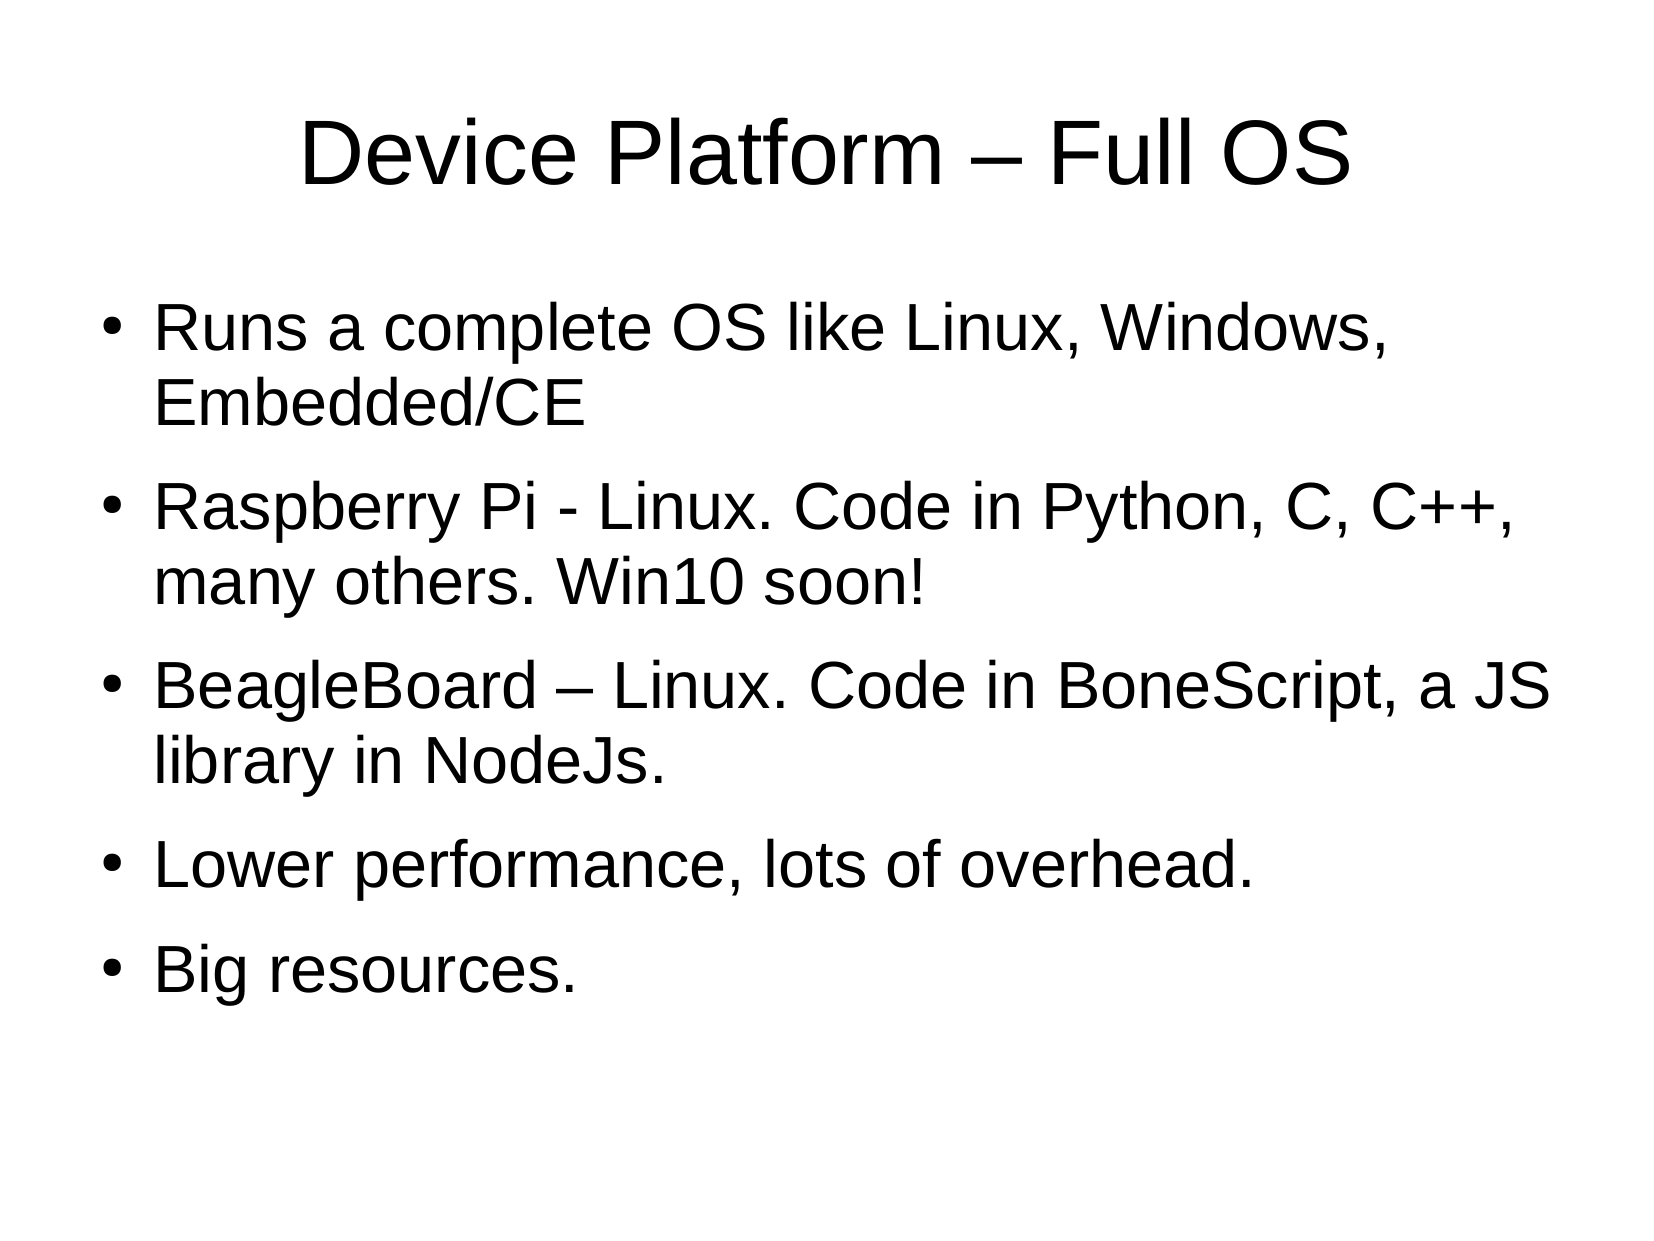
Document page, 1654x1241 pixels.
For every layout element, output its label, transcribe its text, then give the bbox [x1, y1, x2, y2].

title Device Platform – Full OS [82, 49, 1571, 257]
list Runs a complete OS like Linux, Windows, Embedded/CE Raspberry Pi - Linux. Code in Python, C, C++, many others. Win10 soon! BeagleBoard – Linux. Code in BoneScript, a JS library in NodeJs. Lower performance, lots of overhead. Big resources. [82, 290, 1571, 1010]
